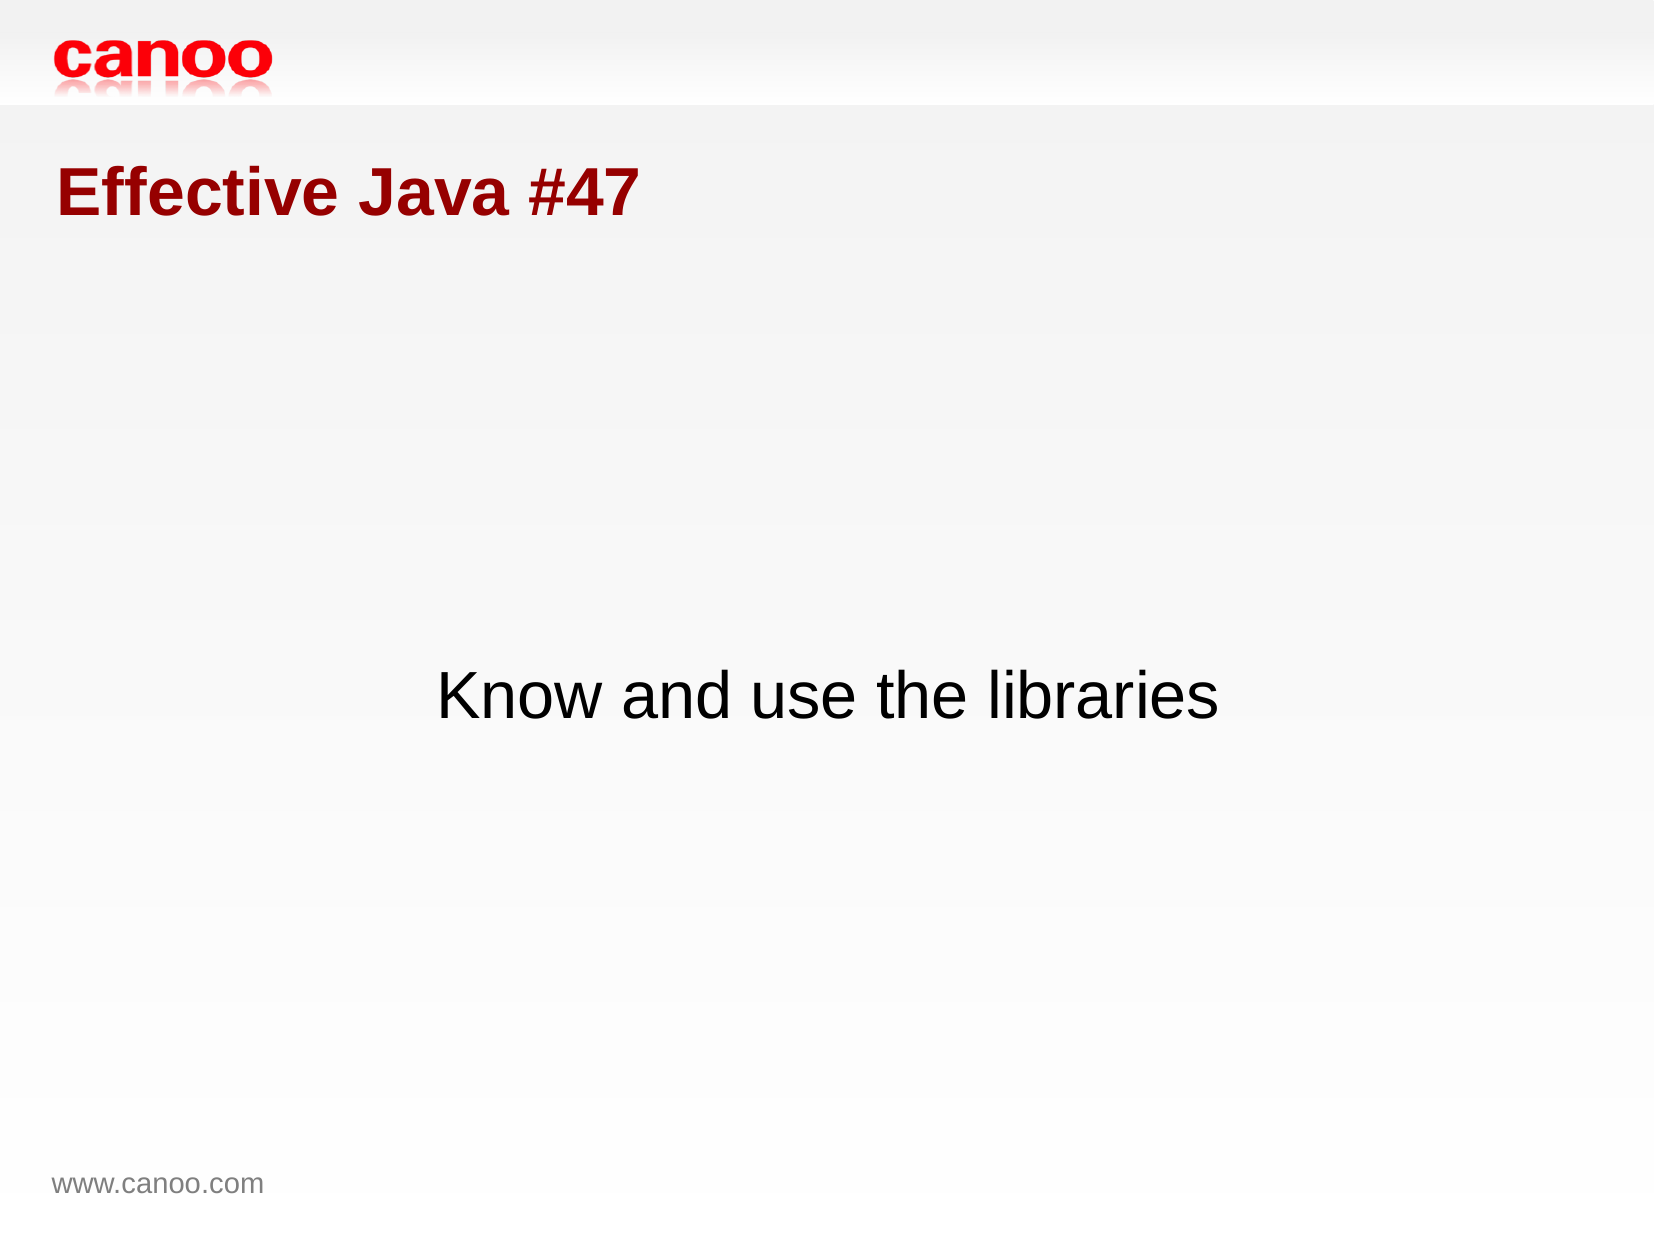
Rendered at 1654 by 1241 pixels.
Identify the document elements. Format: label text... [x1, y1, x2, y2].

picture [51, 37, 273, 119]
subtitle Know and use the libraries [48, 282, 1609, 1102]
title Effective Java #47 [48, 138, 1609, 237]
